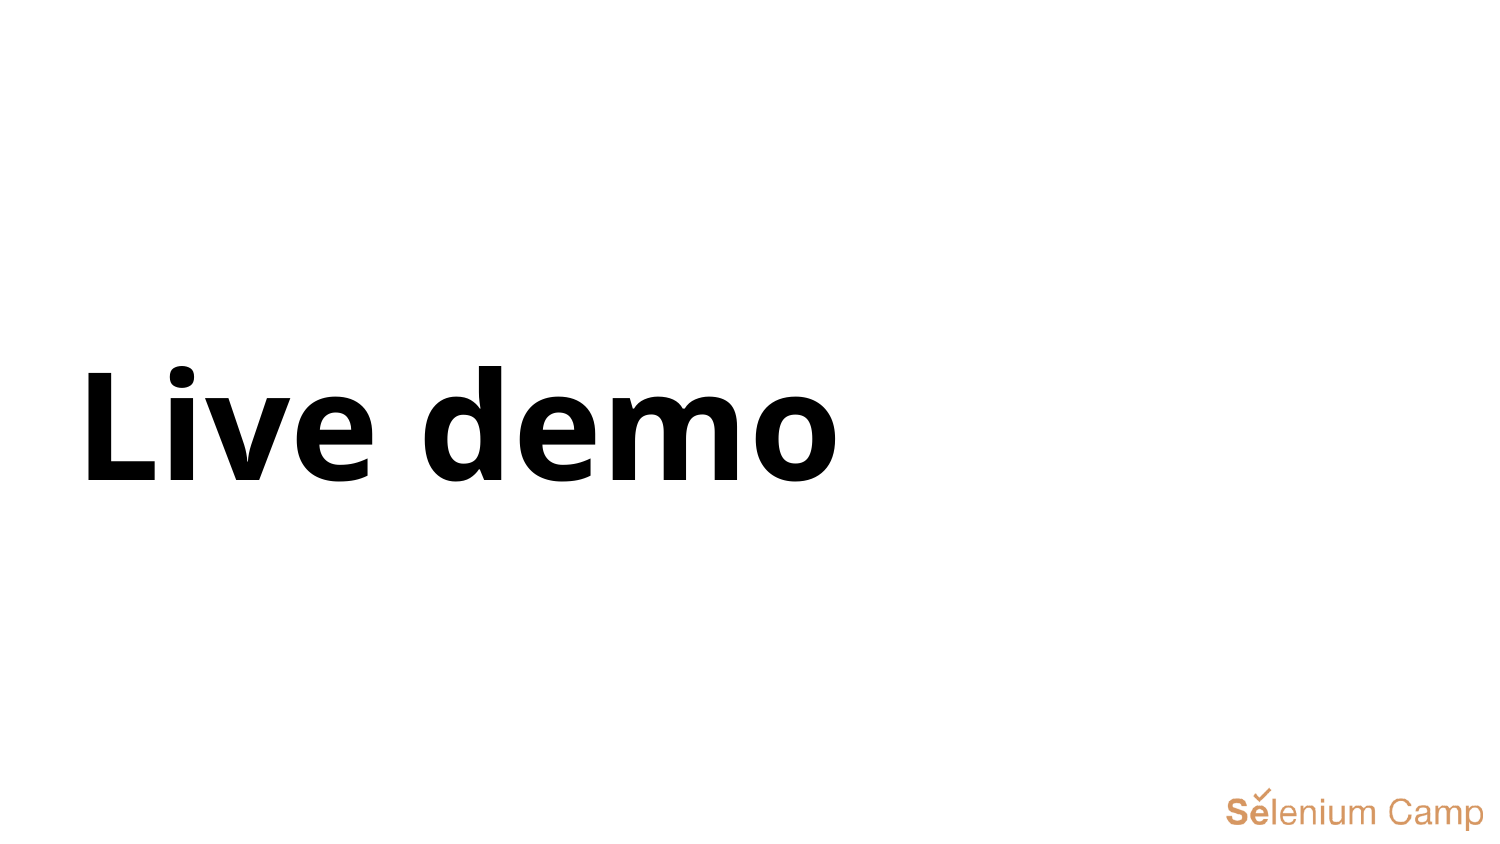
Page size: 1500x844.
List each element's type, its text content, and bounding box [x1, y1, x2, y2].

picture [1226, 787, 1483, 831]
title Live demo [60, 60, 1441, 781]
